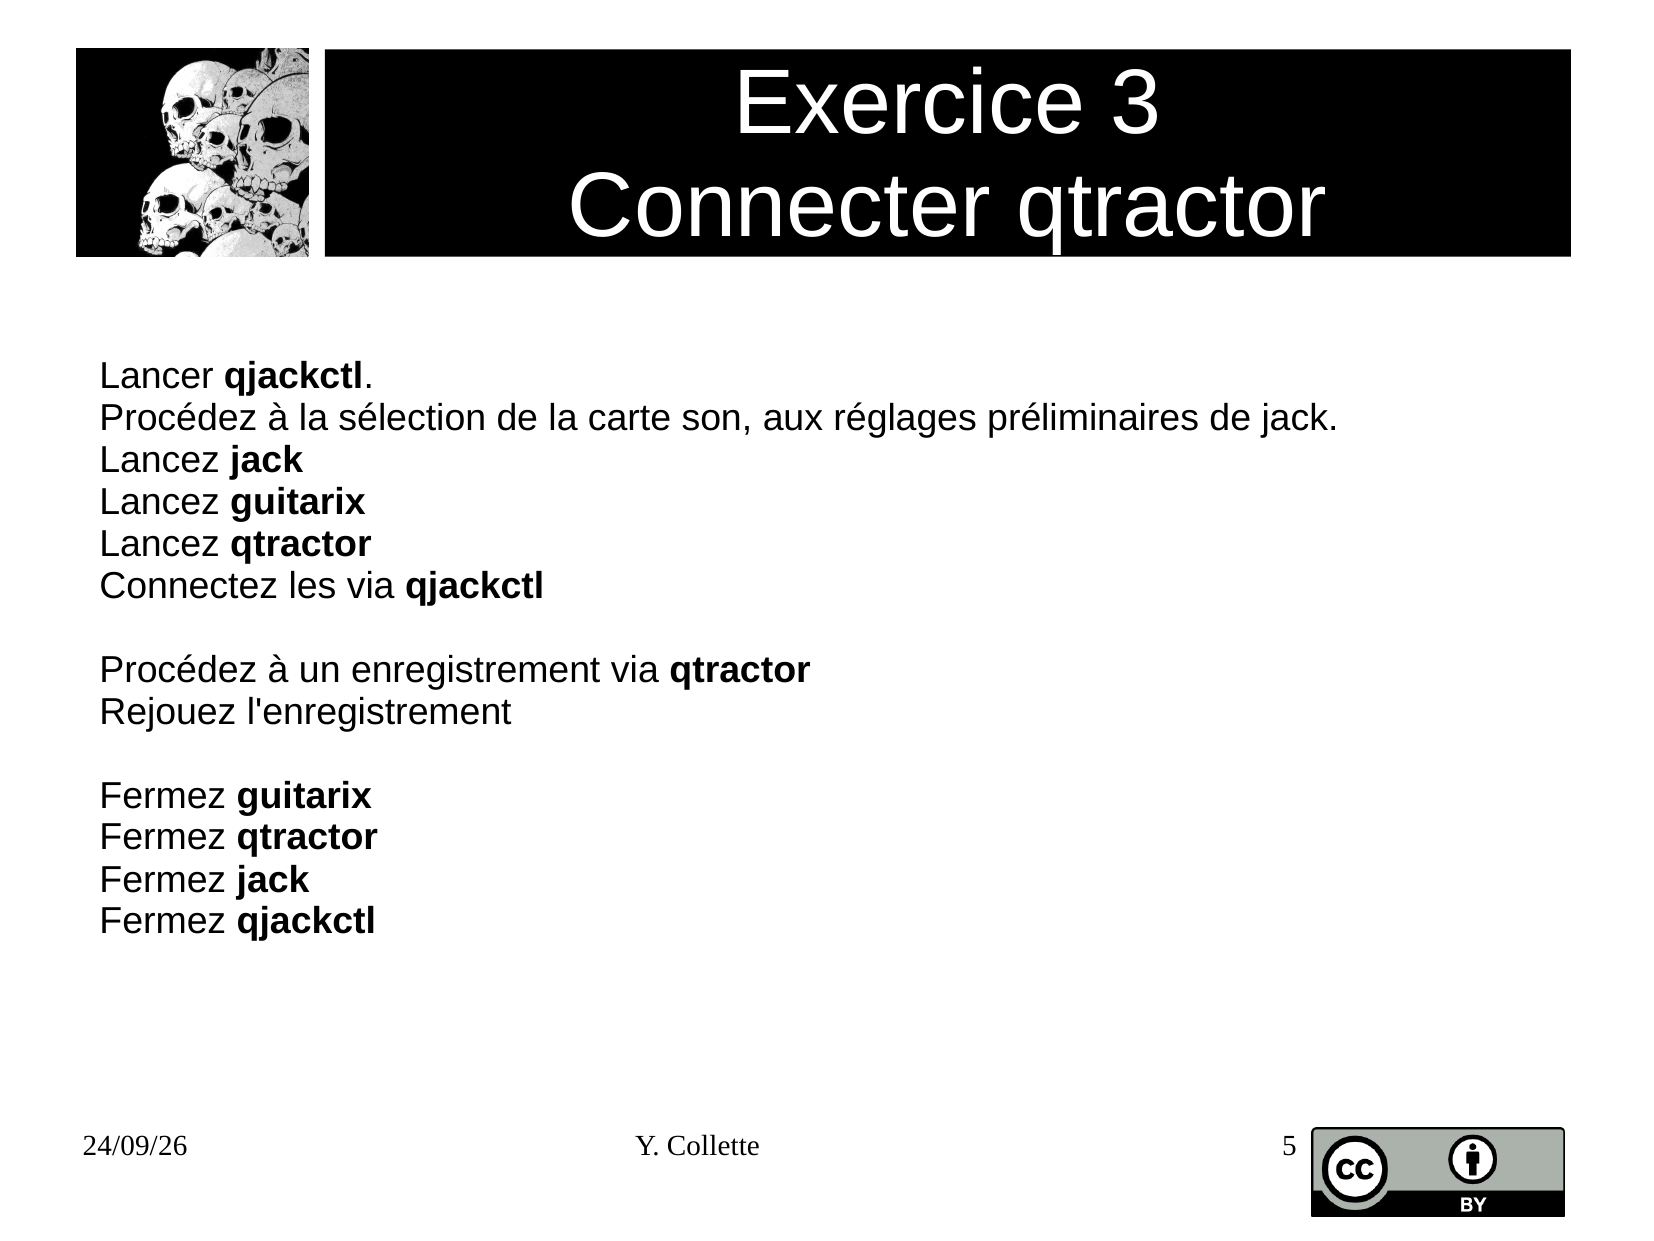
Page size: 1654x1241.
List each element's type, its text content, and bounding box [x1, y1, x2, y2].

text_box Lancer qjackctl. Procédez à la sélection de la carte son, aux réglages préliminaires de jack. Lancez jack Lancez guitarix Lancez qtractor Connectez les via qjackctl Procédez à un enregistrement via qtractor Rejouez l'enregistrement Fermez guitarix Fermez qtractor Fermez jack Fermez qjackctl [84, 304, 1571, 992]
picture [1311, 1127, 1565, 1217]
title Exercice 3 Connecter qtractor [324, 49, 1571, 257]
picture [76, 48, 309, 257]
